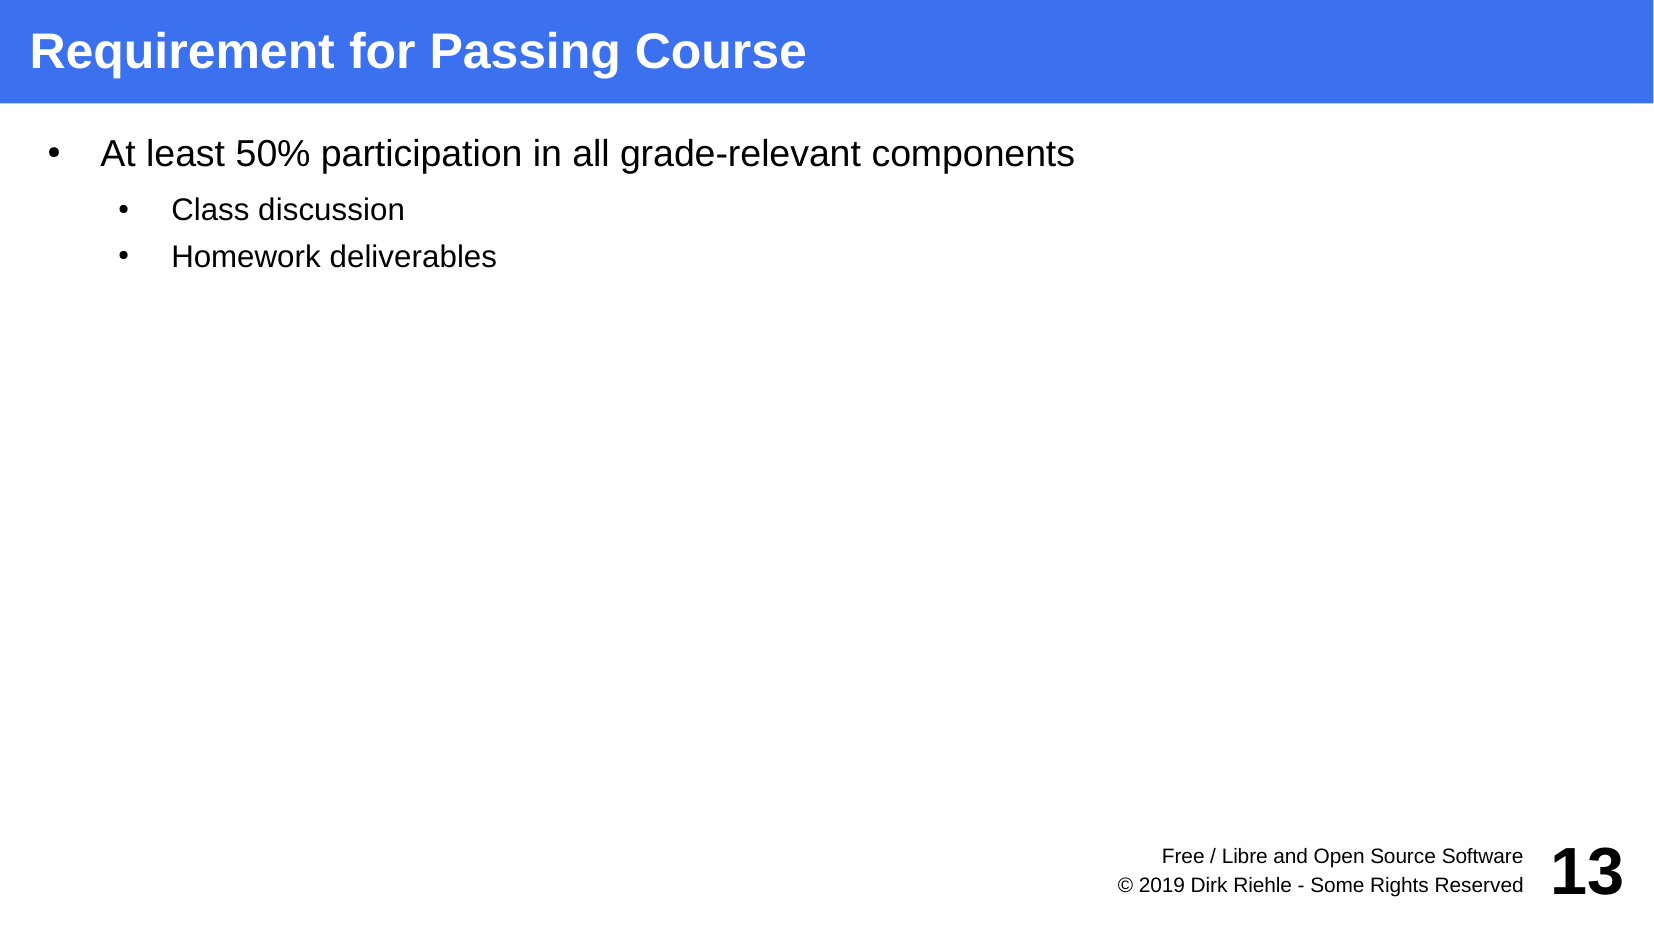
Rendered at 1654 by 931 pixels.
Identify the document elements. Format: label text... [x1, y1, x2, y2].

list At least 50% participation in all grade-relevant components Class discussion Homework deliverables [29, 132, 1625, 813]
title Requirement for Passing Course [0, 0, 1654, 104]
